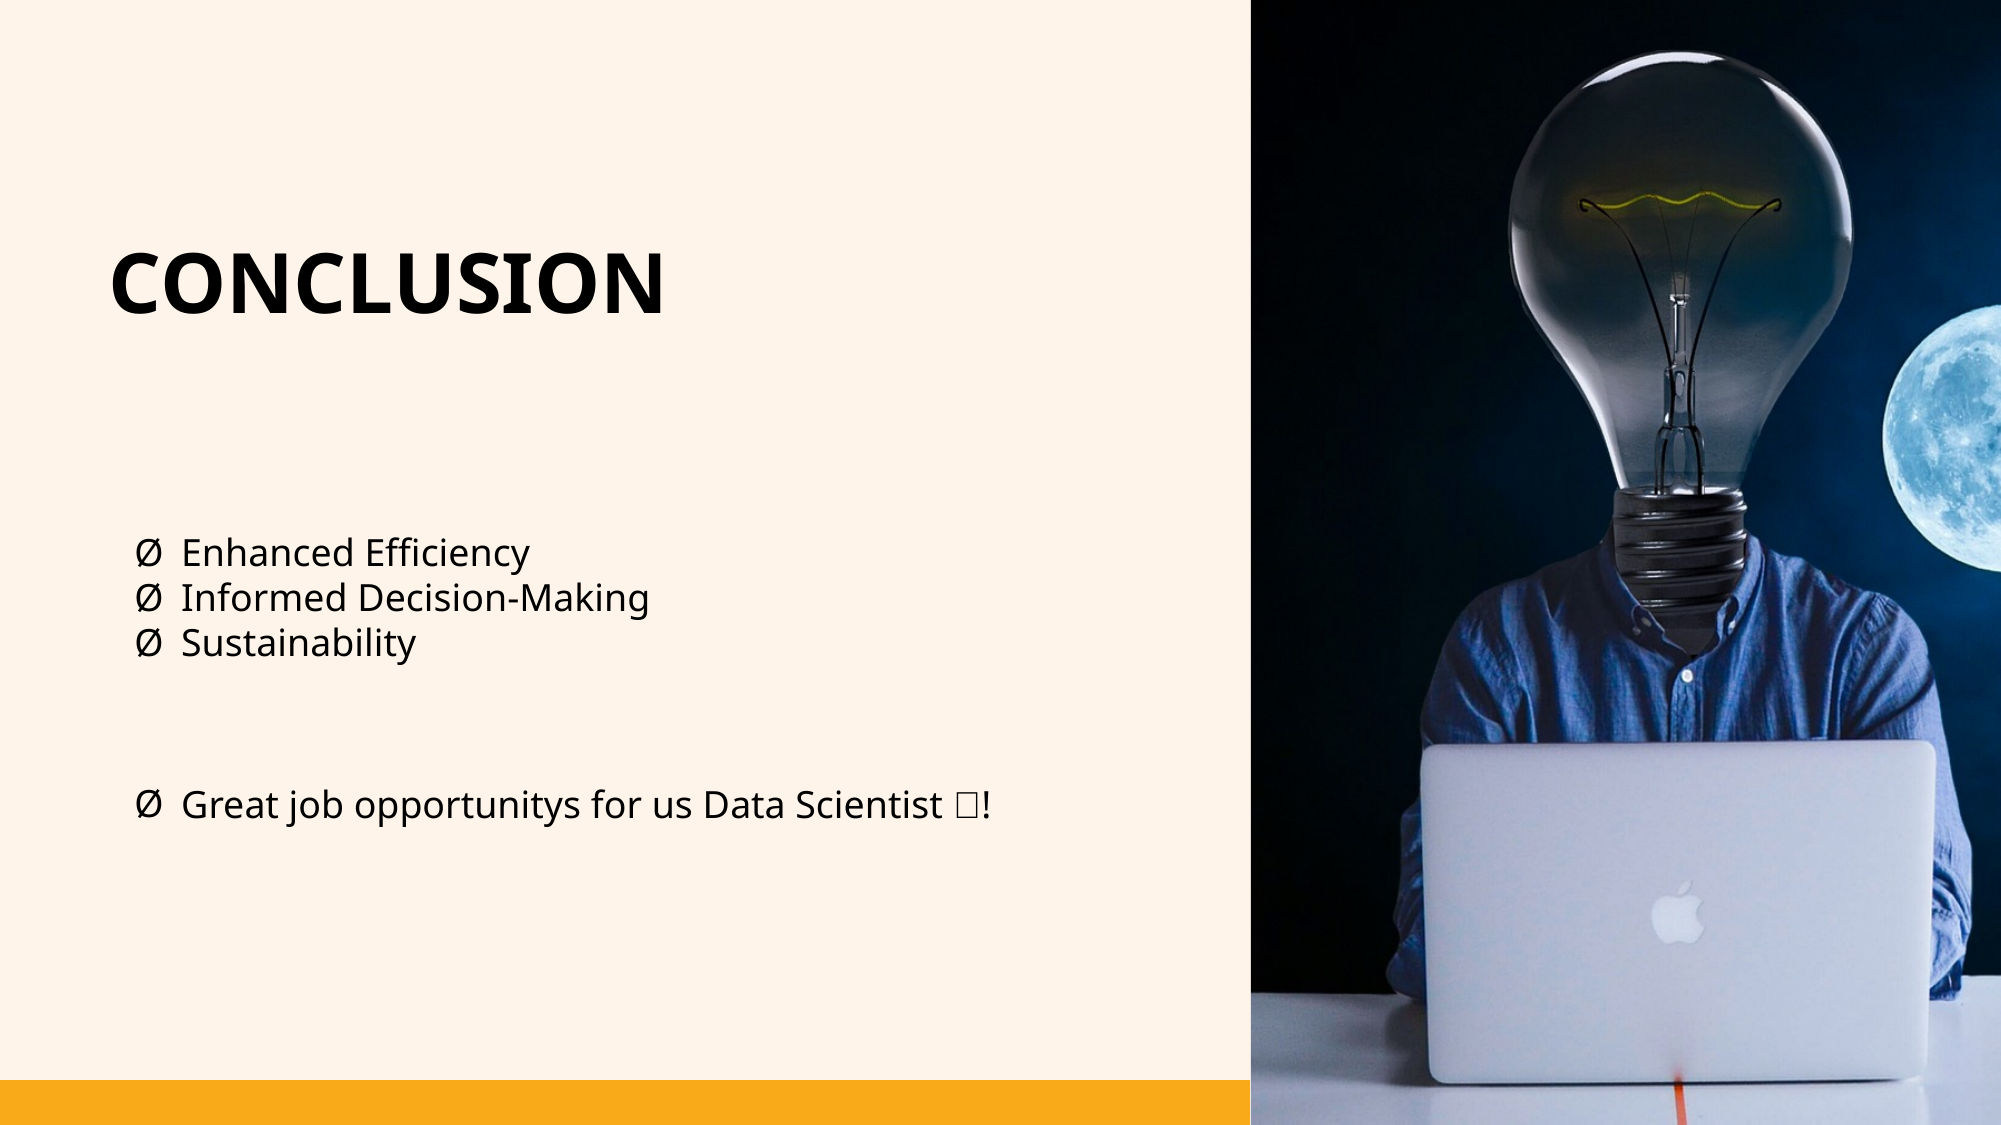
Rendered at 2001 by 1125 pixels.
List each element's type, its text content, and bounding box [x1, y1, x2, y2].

picture [1250, 0, 2000, 1125]
text_box Great job opportunitys for us Data Scientist ! [119, 773, 1082, 834]
text_box Enhanced Efficiency Informed Decision-Making Sustainability [119, 521, 1121, 674]
title Conclusion [93, 173, 1056, 339]
